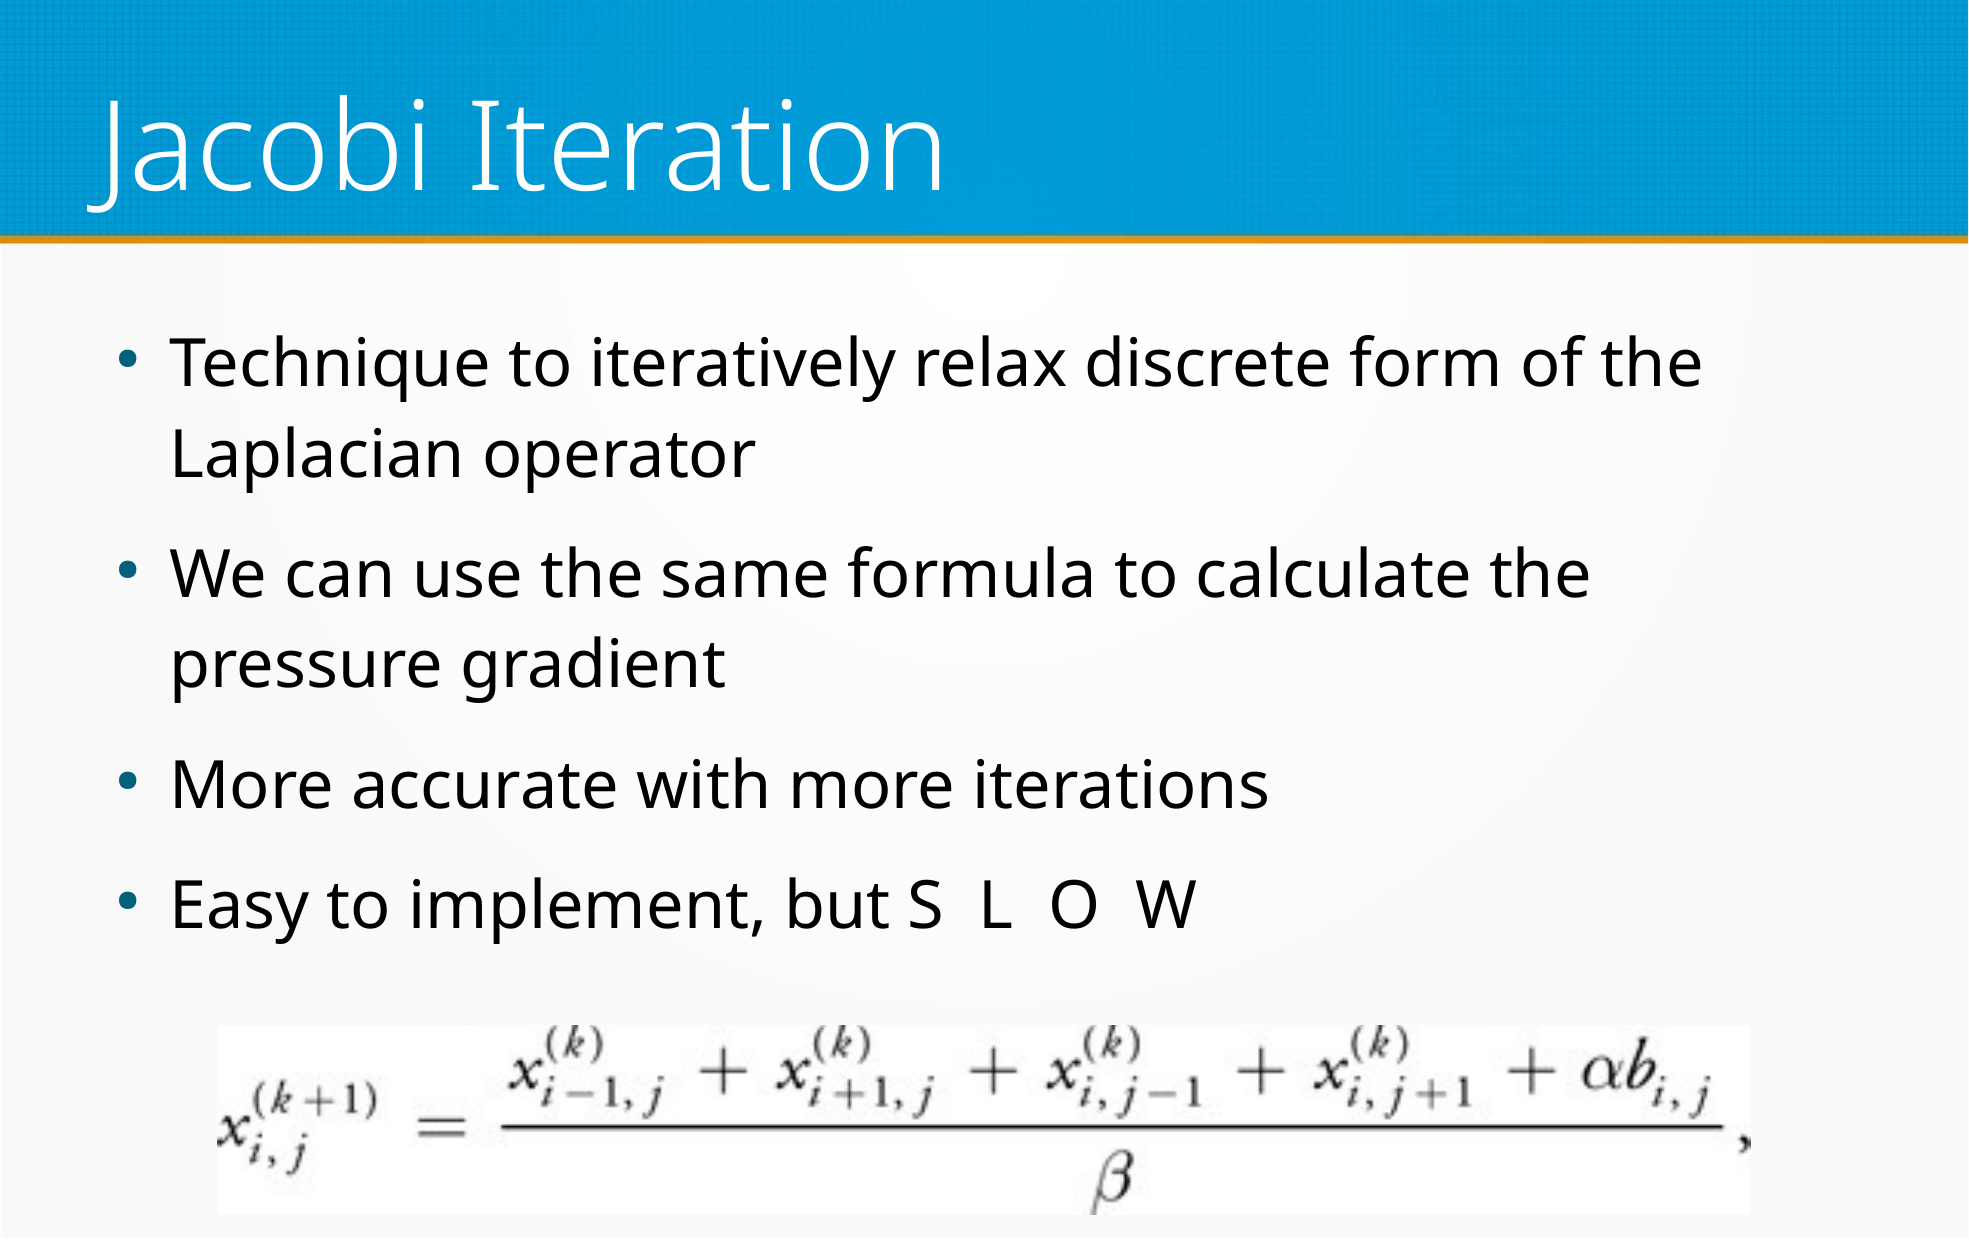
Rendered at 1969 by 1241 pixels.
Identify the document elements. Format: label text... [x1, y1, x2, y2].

list Technique to iteratively relax discrete form of the Laplacian operator We can use the same formula to calculate the pressure gradient More accurate with more iterations Easy to implement, but S L O W [98, 315, 1860, 1081]
picture [0, 233, 1969, 1241]
title Jacobi Iteration [98, 19, 1870, 228]
